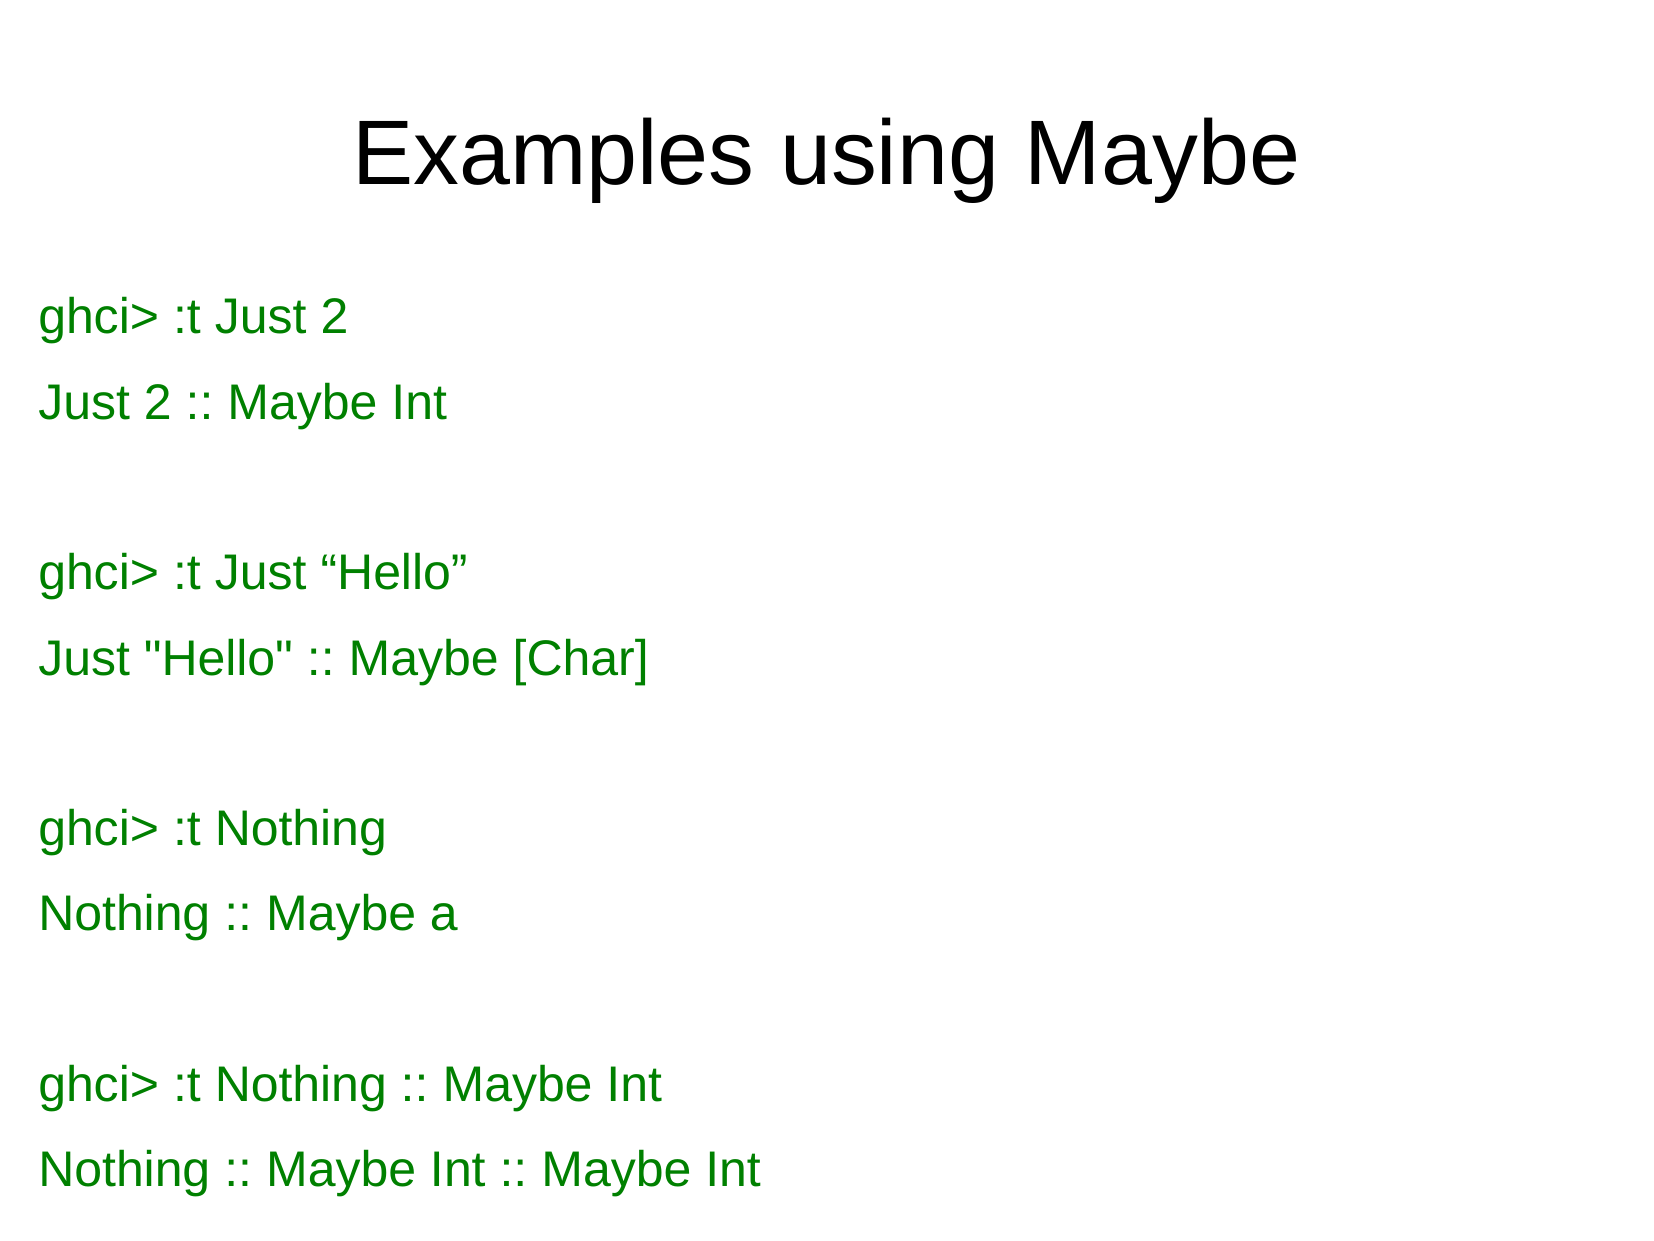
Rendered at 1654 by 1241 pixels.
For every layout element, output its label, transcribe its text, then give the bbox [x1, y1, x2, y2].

list ghci> :t Just 2 Just 2 :: Maybe Int ghci> :t Just “Hello” Just "Hello" :: Maybe [Char] ghci> :t Nothing Nothing :: Maybe a ghci> :t Nothing :: Maybe Int Nothing :: Maybe Int :: Maybe Int [38, 288, 1625, 1198]
title Examples using Maybe [82, 56, 1571, 250]
